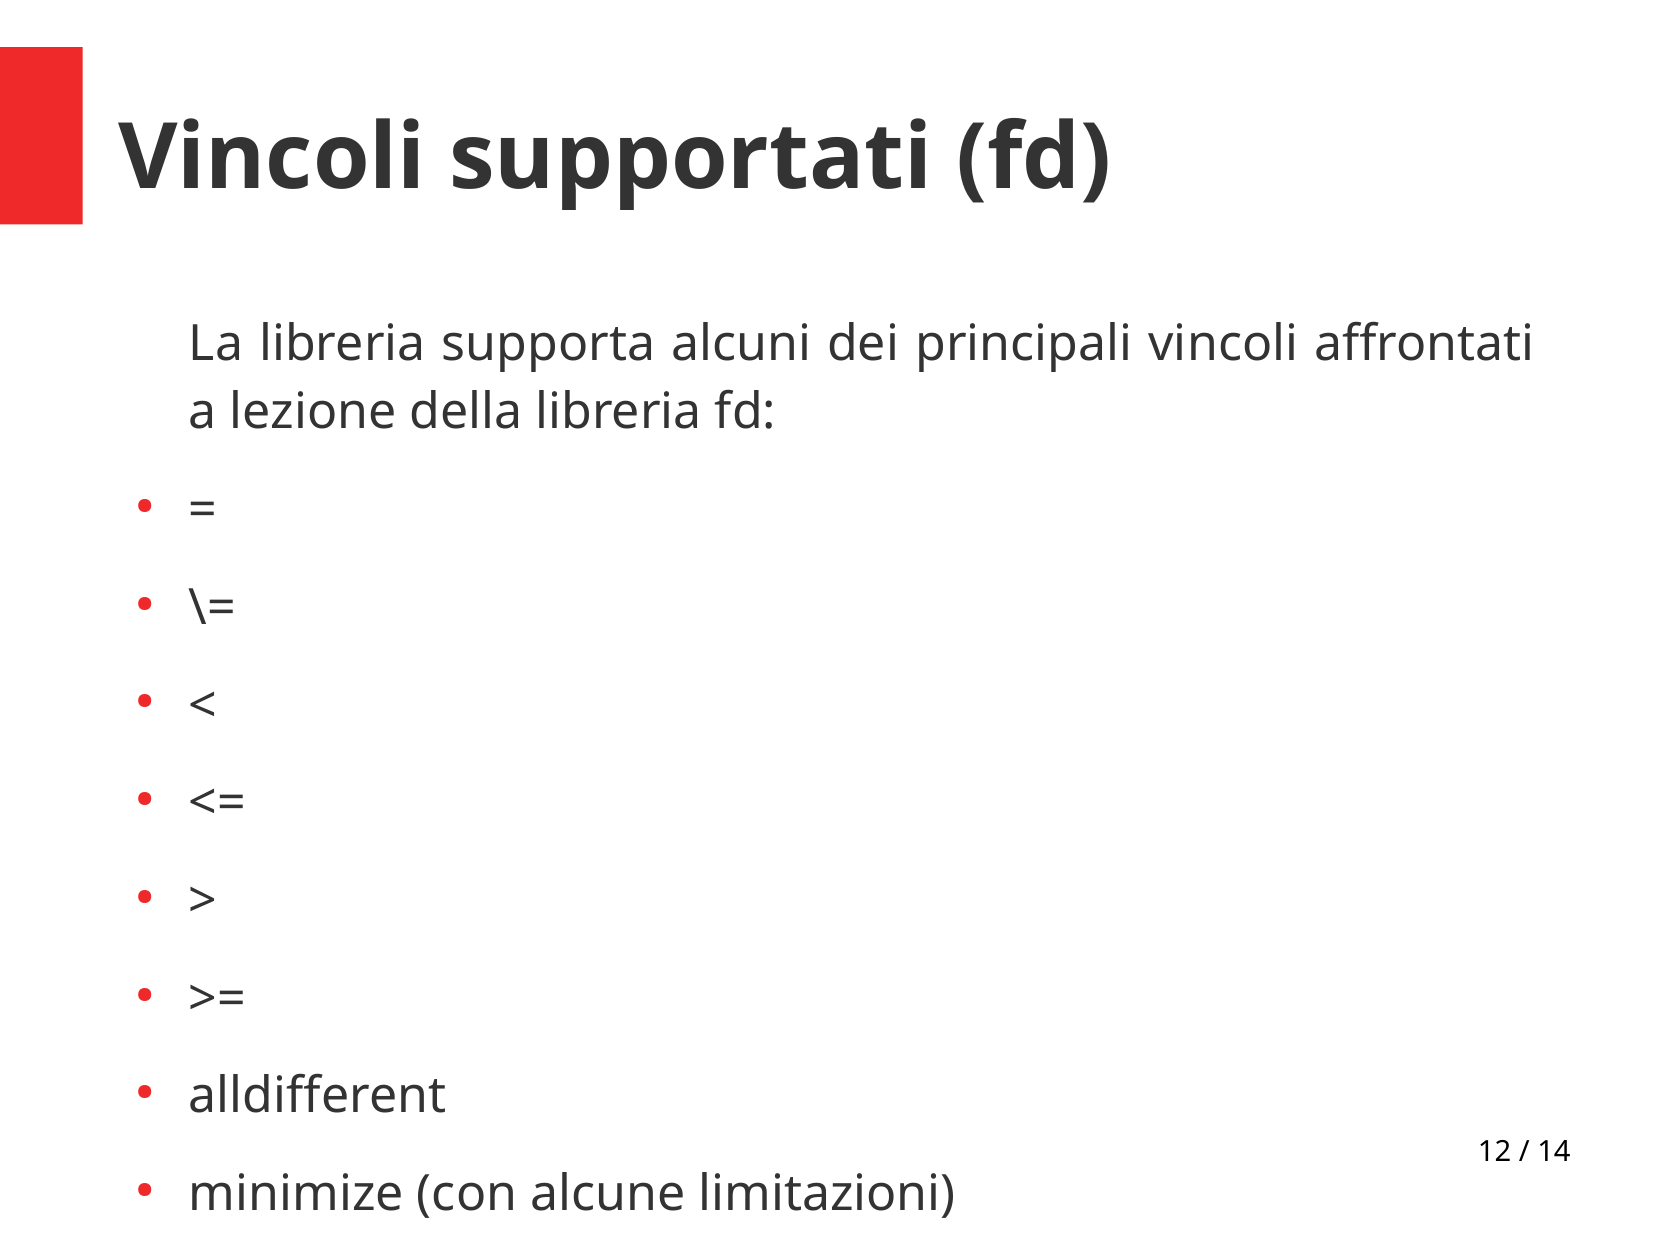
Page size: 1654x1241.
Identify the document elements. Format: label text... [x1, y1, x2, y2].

title Vincoli supportati (fd) [118, 49, 1571, 257]
list La libreria supporta alcuni dei principali vincoli affrontati a lezione della libreria fd: = \= < <= > >= alldifferent minimize (con alcune limitazioni) [118, 307, 1536, 1027]
